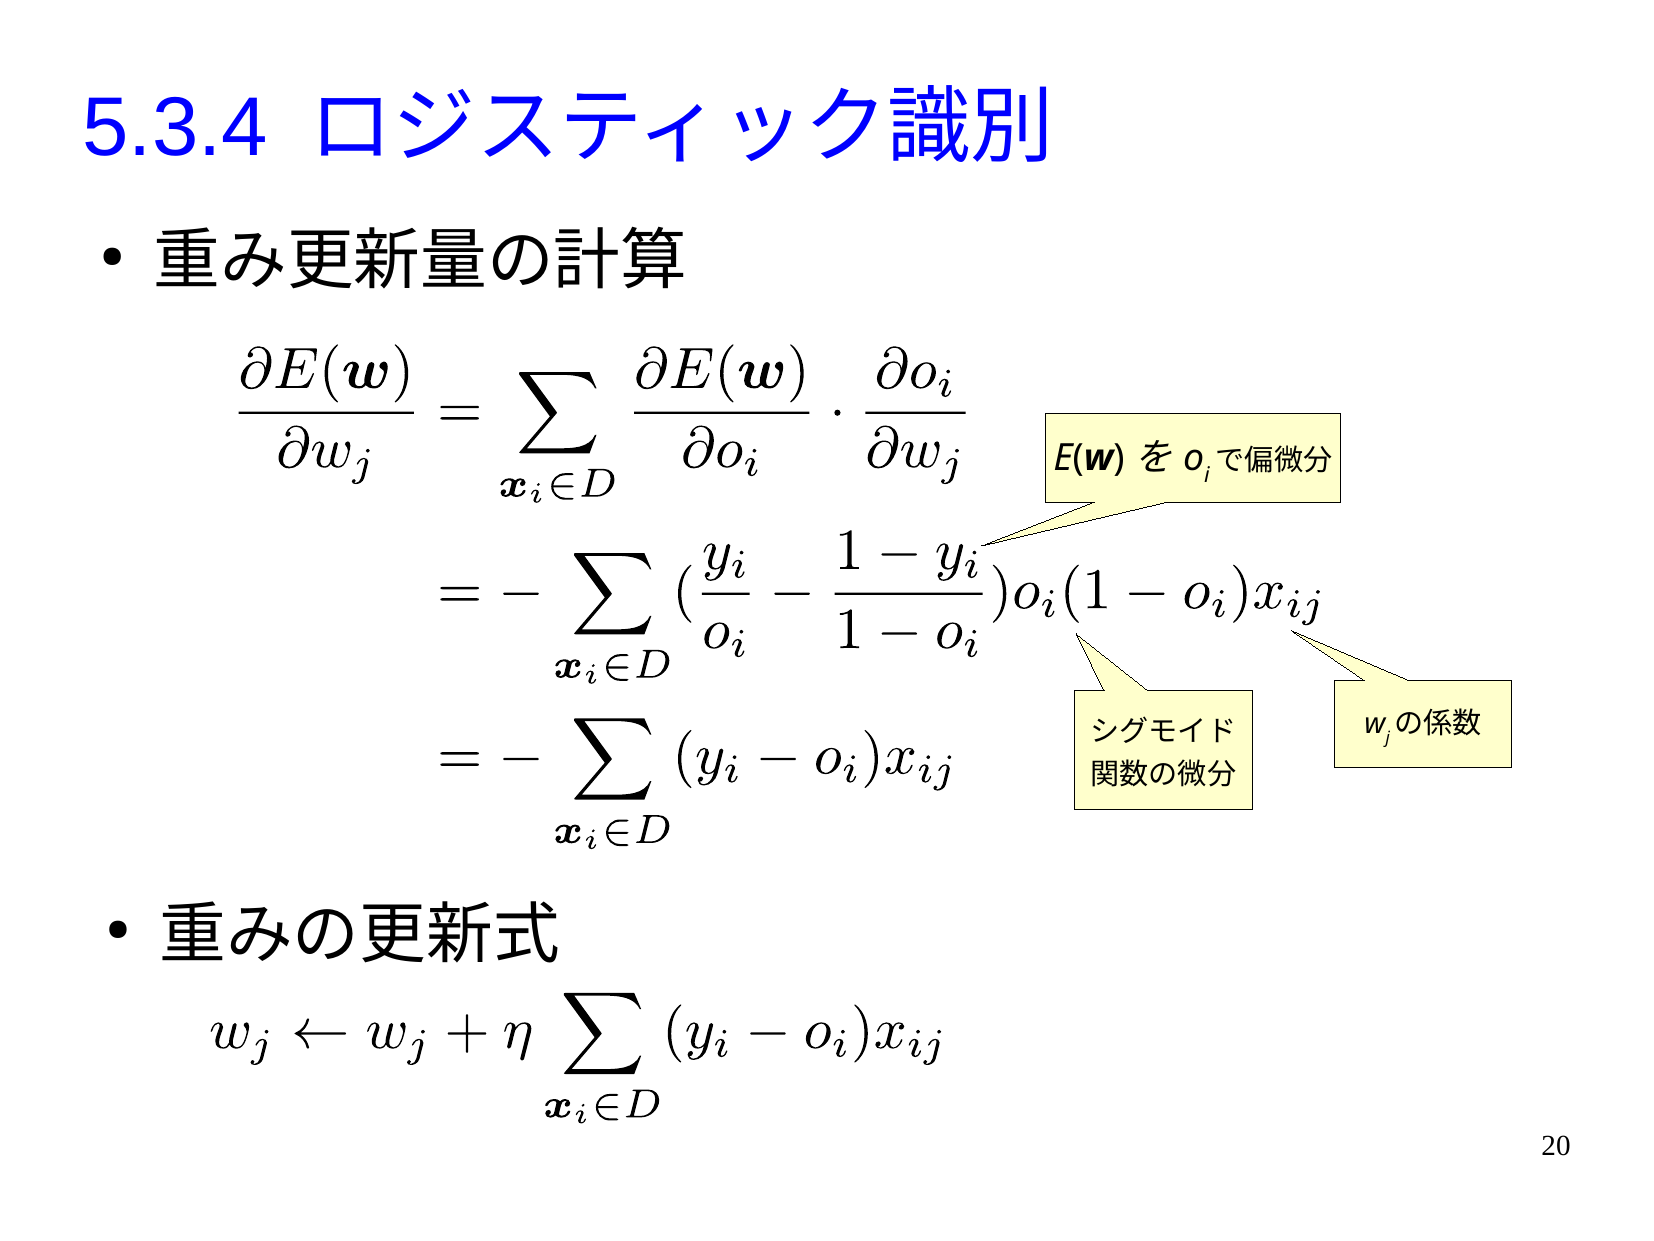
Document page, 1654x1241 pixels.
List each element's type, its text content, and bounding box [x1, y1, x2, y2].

text_box シグモイド 関数の微分 [1074, 633, 1253, 810]
title 5.3.4 ロジスティック識別 [82, 49, 1571, 198]
text_box E(w)をoiで偏微分 [981, 413, 1341, 546]
picture [206, 990, 944, 1126]
list 重みの更新式 [88, 885, 1063, 1030]
text_box wjの係数 [1291, 630, 1512, 768]
list 重み更新量の計算 [82, 212, 1571, 357]
picture [236, 342, 1323, 852]
